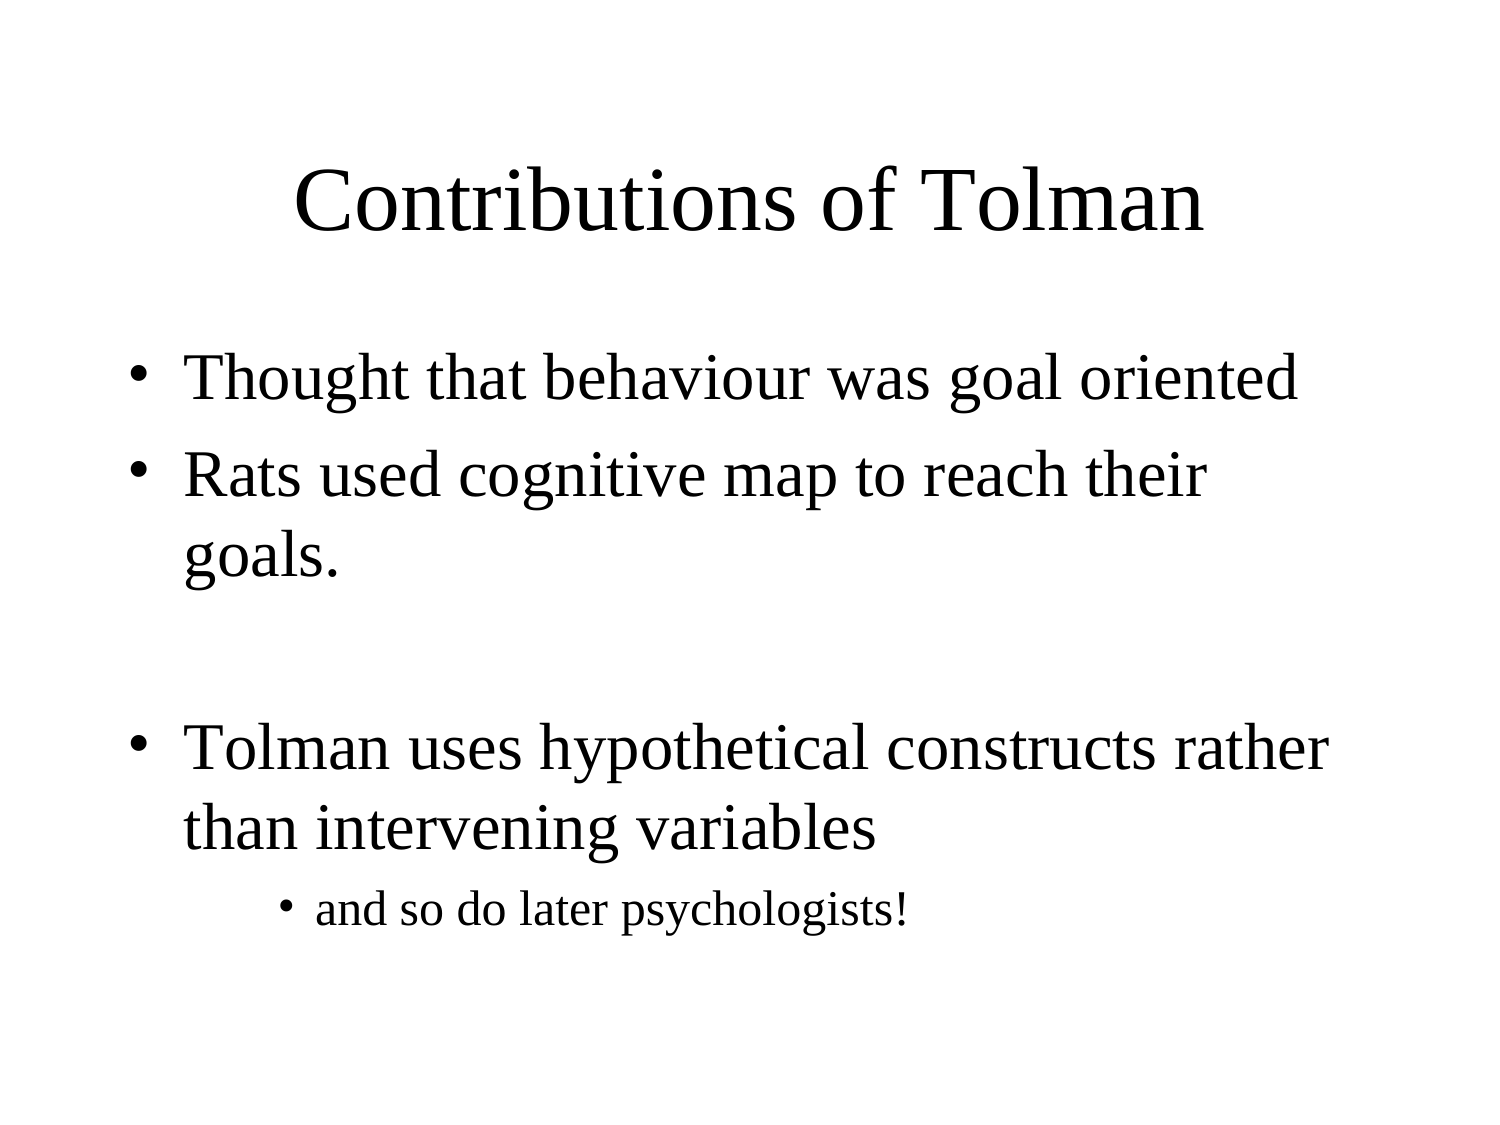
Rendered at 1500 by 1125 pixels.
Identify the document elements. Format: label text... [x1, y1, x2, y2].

title Contributions of Tolman [112, 99, 1388, 288]
list Thought that behaviour was goal oriented Rats used cognitive map to reach their goals. Tolman uses hypothetical constructs rather than intervening variables and so do later psychologists! [112, 324, 1388, 1000]
